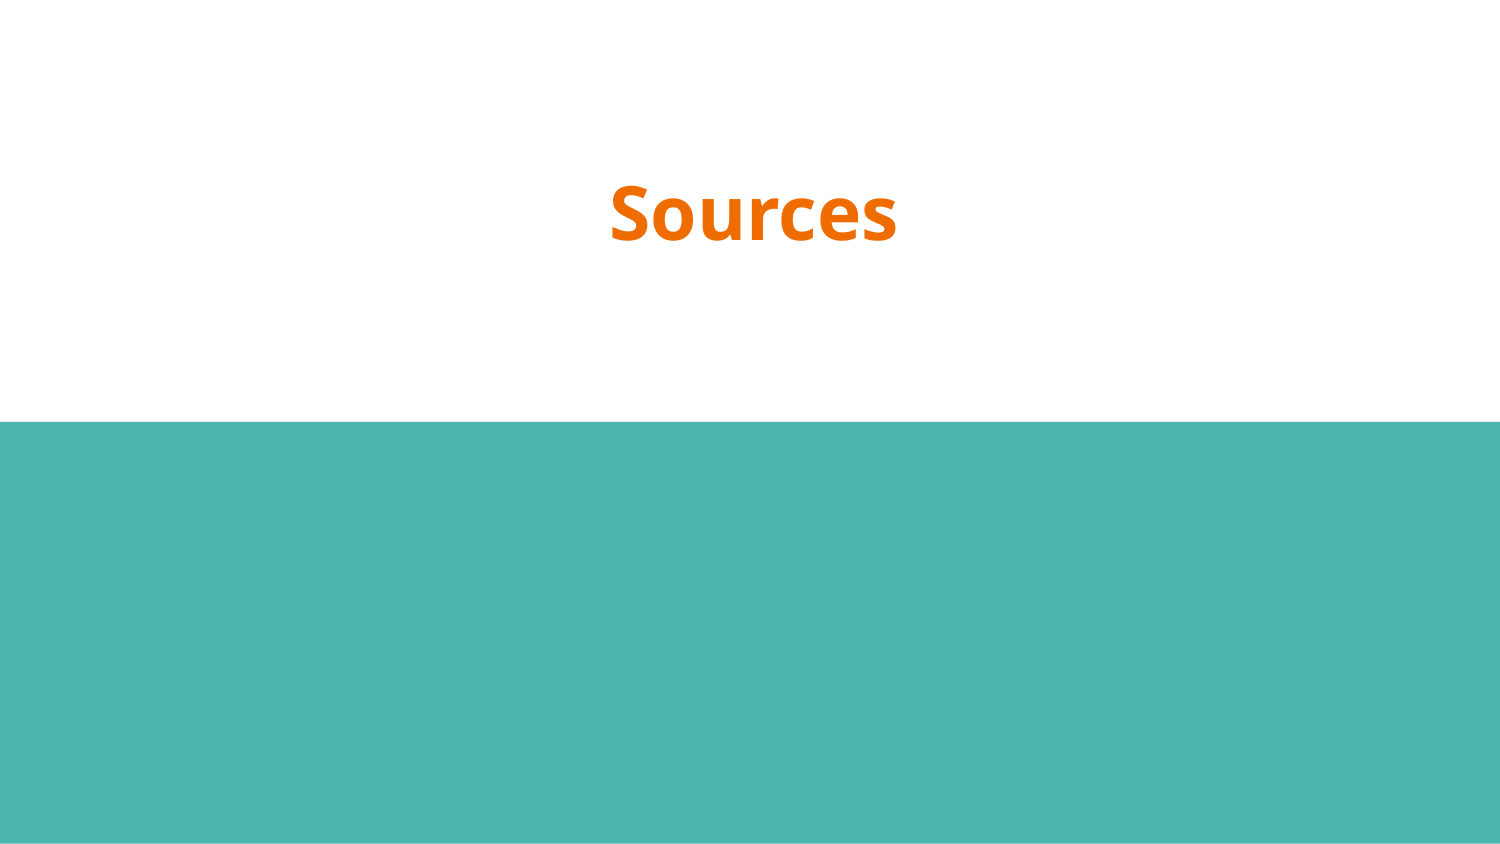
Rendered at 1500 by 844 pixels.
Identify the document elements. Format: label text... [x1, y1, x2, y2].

title Sources [51, 133, 1458, 289]
